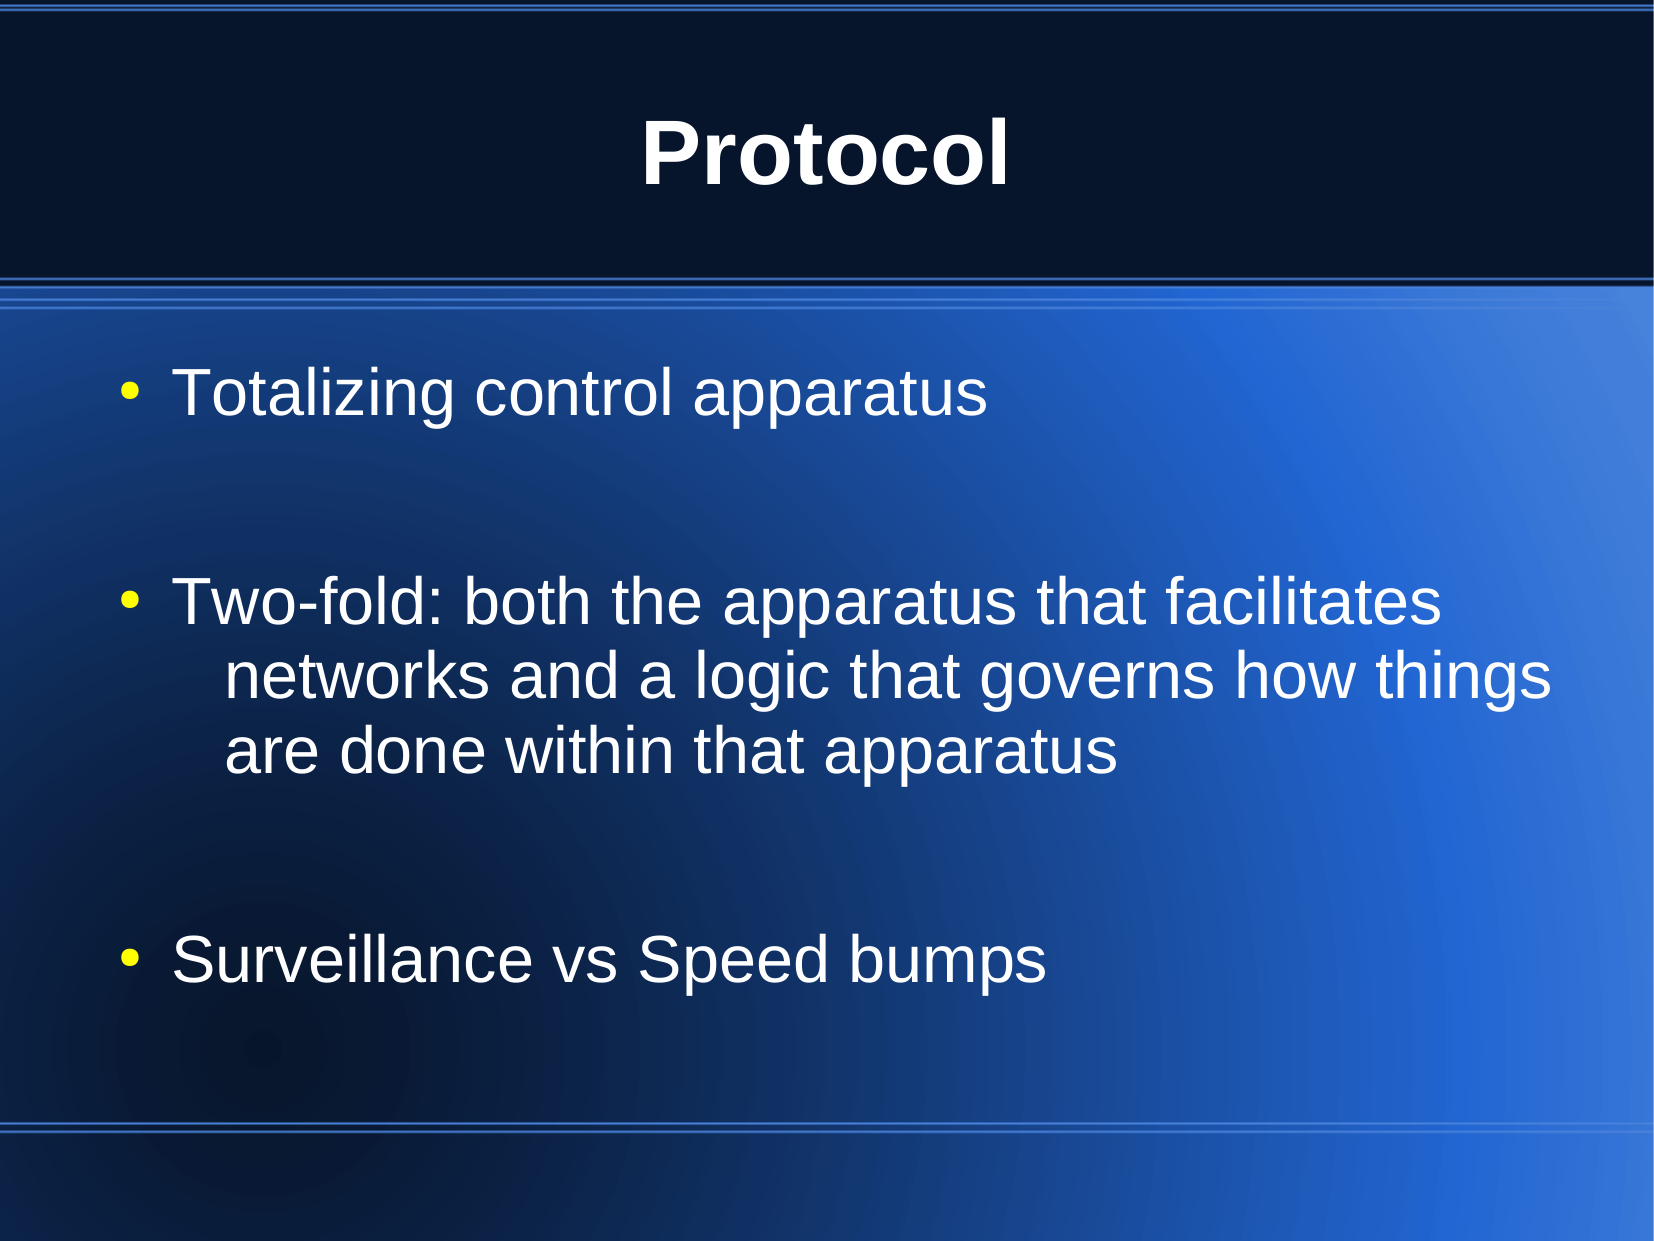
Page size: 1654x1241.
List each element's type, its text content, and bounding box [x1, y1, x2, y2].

title Protocol [82, 56, 1571, 250]
picture [0, 0, 1654, 1241]
list Totalizing control apparatus Two-fold: both the apparatus that facilitates networks and a logic that governs how things are done within that apparatus Surveillance vs Speed bumps [82, 355, 1571, 1159]
